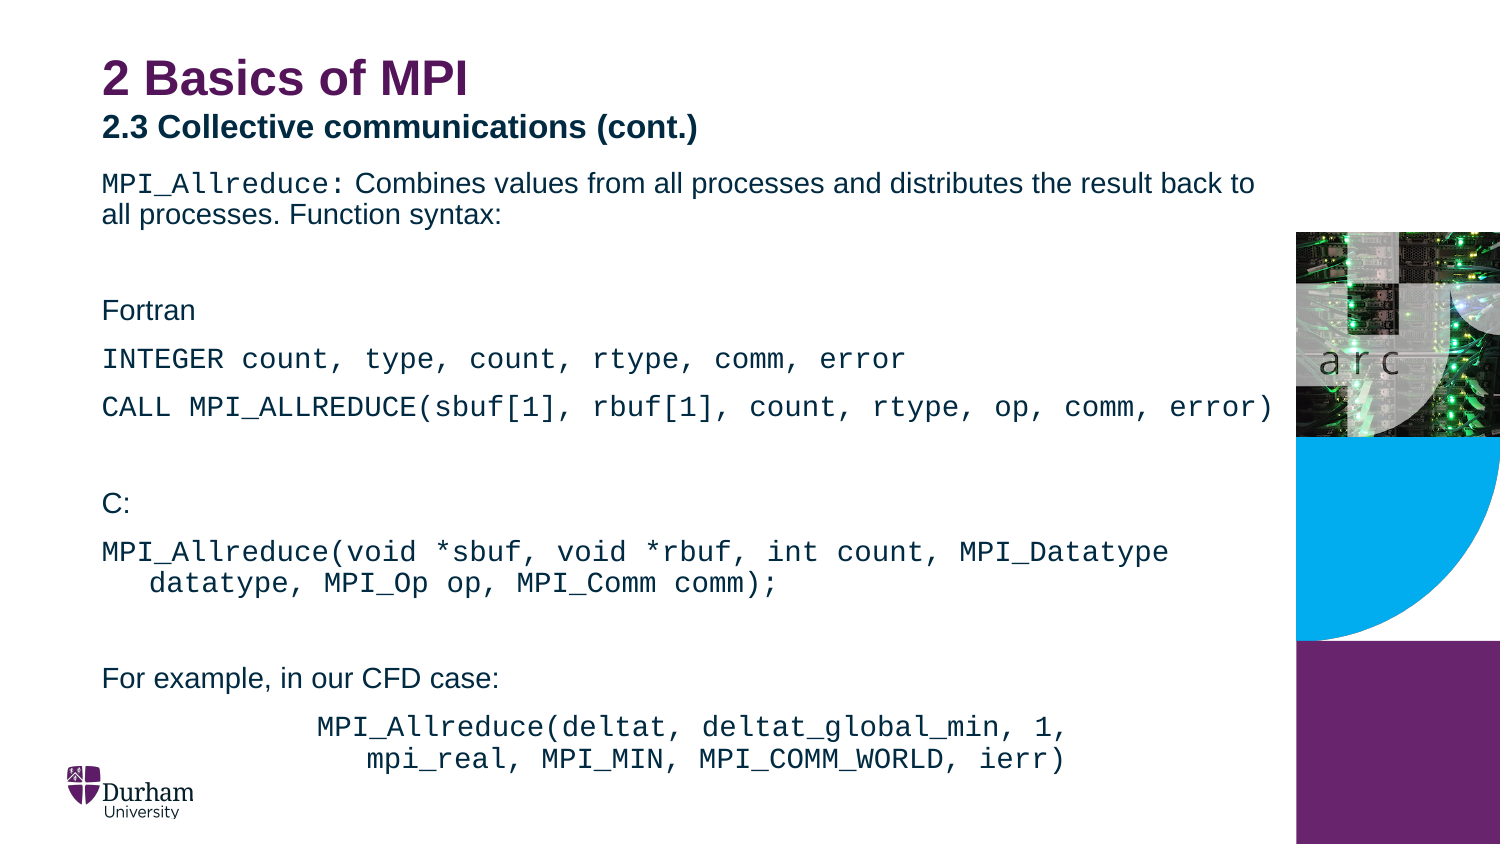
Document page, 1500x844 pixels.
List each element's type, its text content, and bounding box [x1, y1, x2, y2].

list MPI_Allreduce: Combines values from all processes and distributes the result back to all processes. Function syntax: Fortran INTEGER count, type, count, rtype, comm, error CALL MPI_ALLREDUCE(sbuf[1], rbuf[1], count, rtype, op, comm, error) C: MPI_Allreduce(void *sbuf, void *rbuf, int count, MPI_Datatype datatype, MPI_Op op, MPI_Comm comm); For example, in our CFD case: MPI_Allreduce(deltat, deltat_global_min, 1, mpi_real, MPI_MIN, MPI_COMM_WORLD, ierr) [101, 168, 1285, 754]
picture [67, 766, 193, 819]
title 2 Basics of MPI 2.3 Collective communications (cont.) [101, 45, 1399, 187]
picture [1332, 467, 1500, 640]
picture [1296, 232, 1500, 436]
text_box [1296, 640, 1500, 844]
